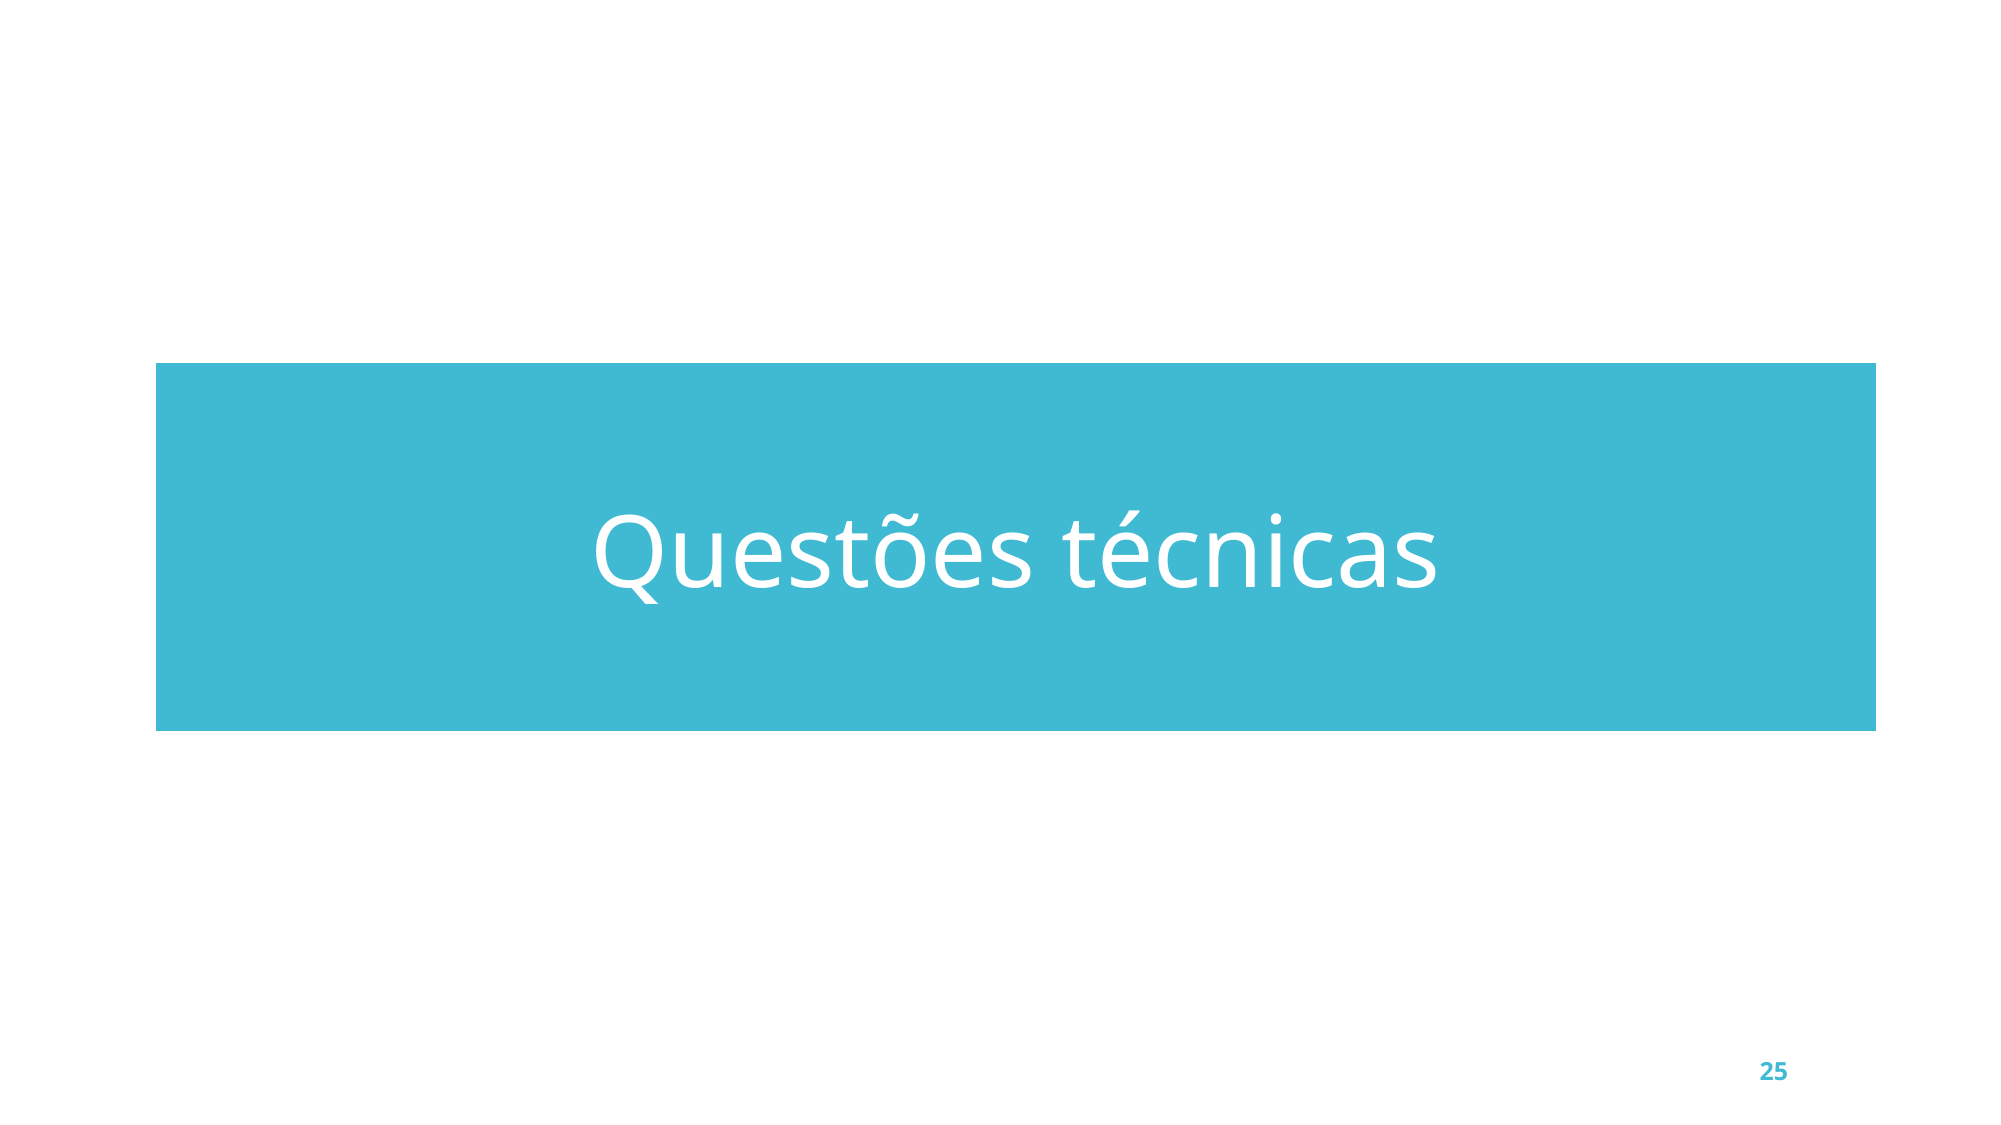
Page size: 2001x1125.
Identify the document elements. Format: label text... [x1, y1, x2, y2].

text_box [1744, 1042, 1996, 1103]
text_box Questões técnicas [156, 363, 1876, 731]
